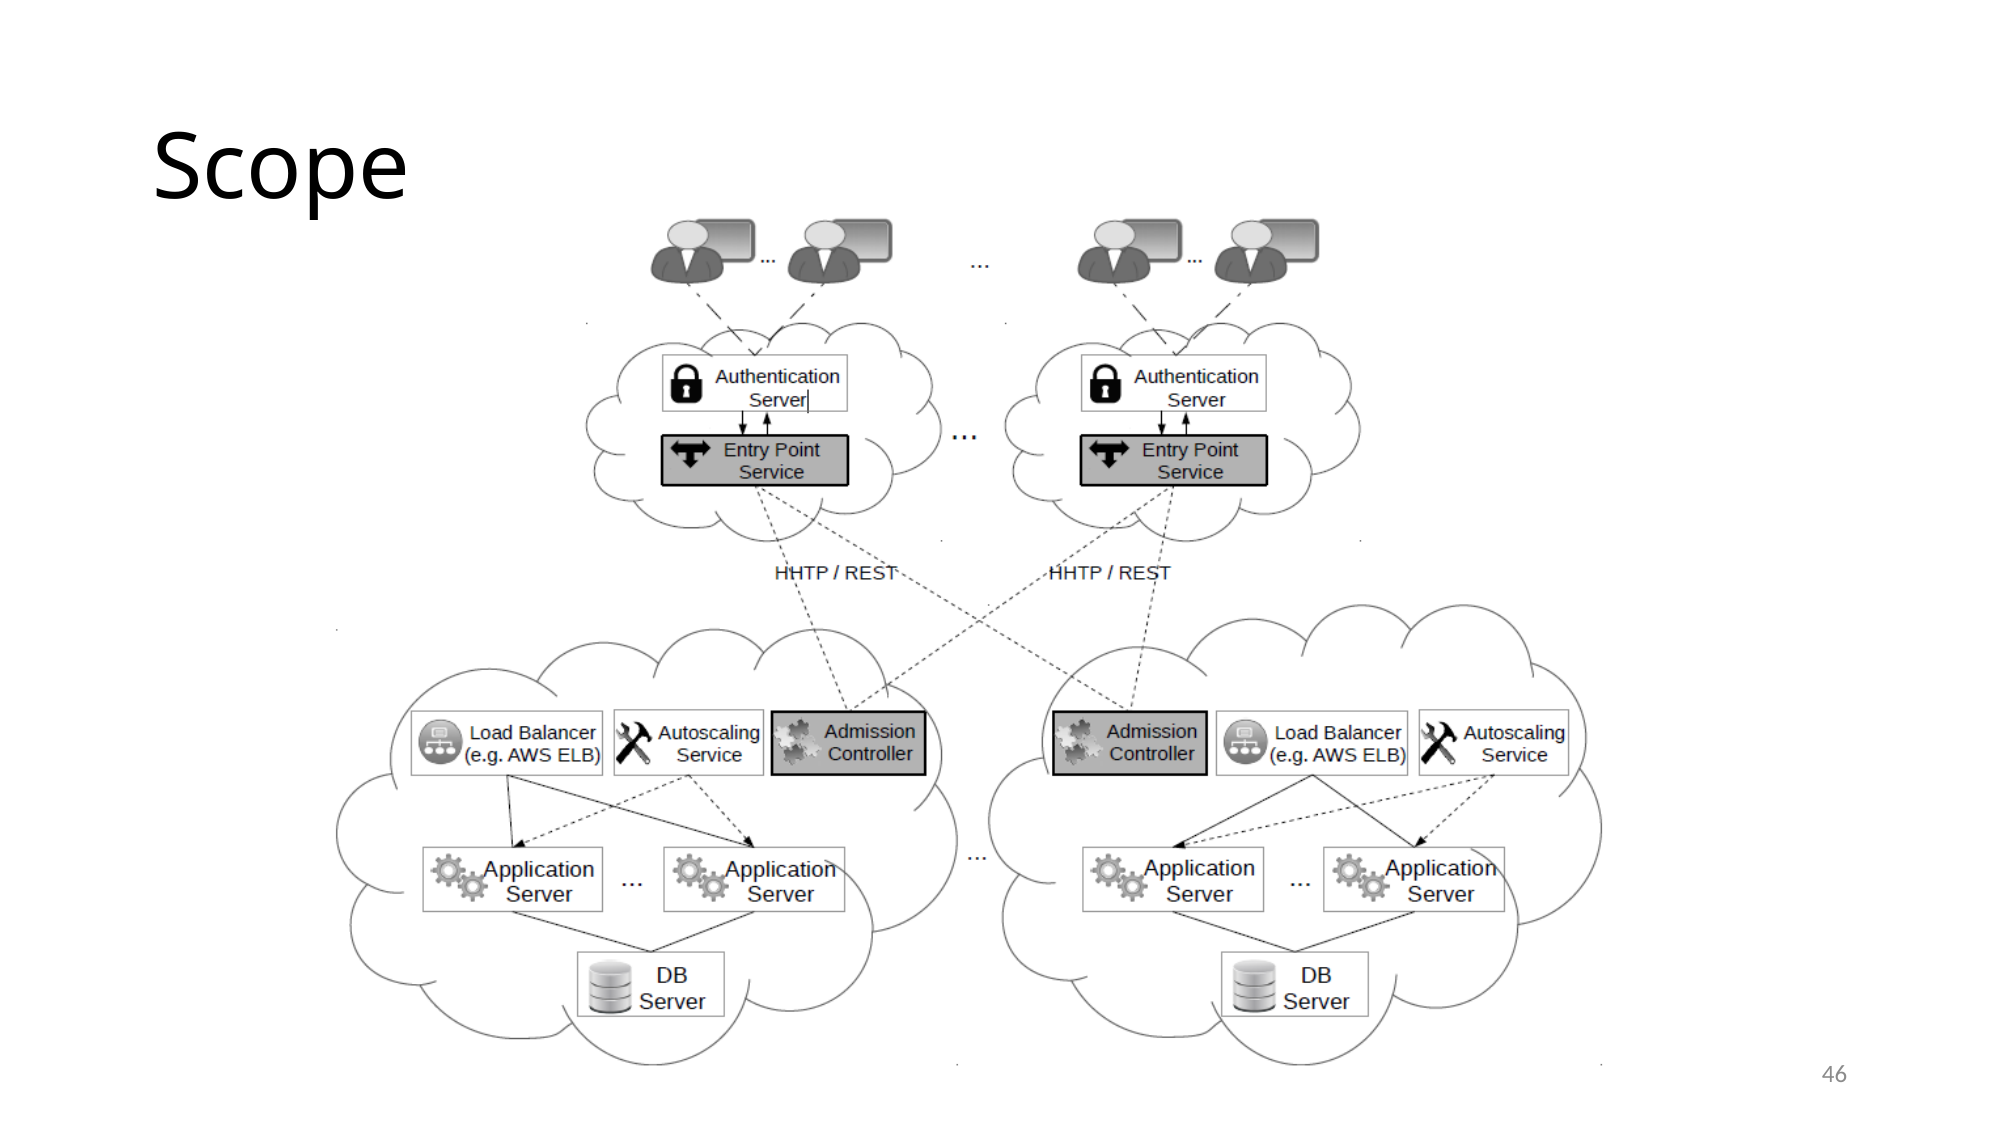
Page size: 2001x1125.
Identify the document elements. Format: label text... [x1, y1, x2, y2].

picture [331, 209, 1627, 1076]
slide_number <number> [1412, 1042, 1863, 1103]
title Scope [137, 59, 1863, 278]
